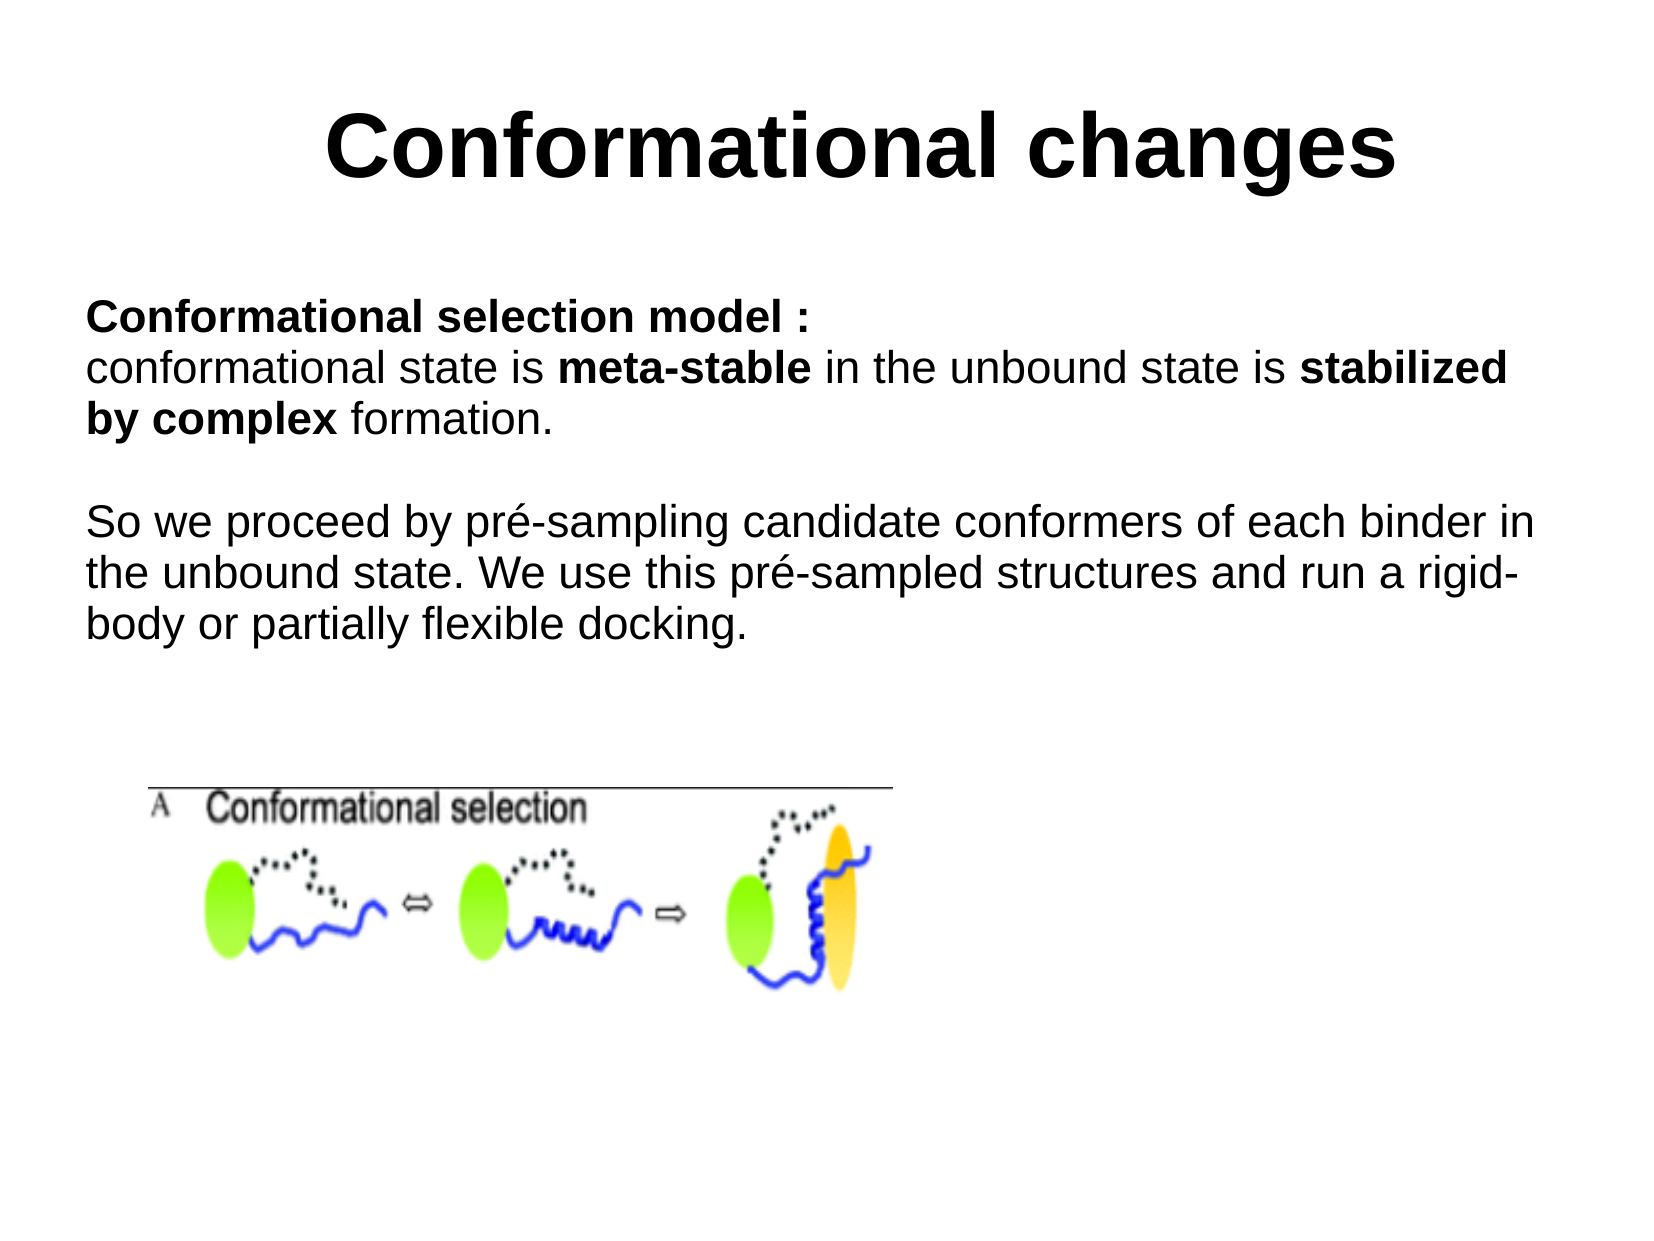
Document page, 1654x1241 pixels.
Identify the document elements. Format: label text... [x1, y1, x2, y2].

text_box Conformational selection model : conformational state is meta-stable in the unbound state is stabilized by complex formation. So we proceed by pré-sampling candidate conformers of each binder in the unbound state. We use this pré-sampled structures and run a rigid-body or partially flexible docking. [70, 283, 1567, 711]
picture [148, 787, 893, 1026]
text_box Conformational changes [307, 87, 1418, 213]
